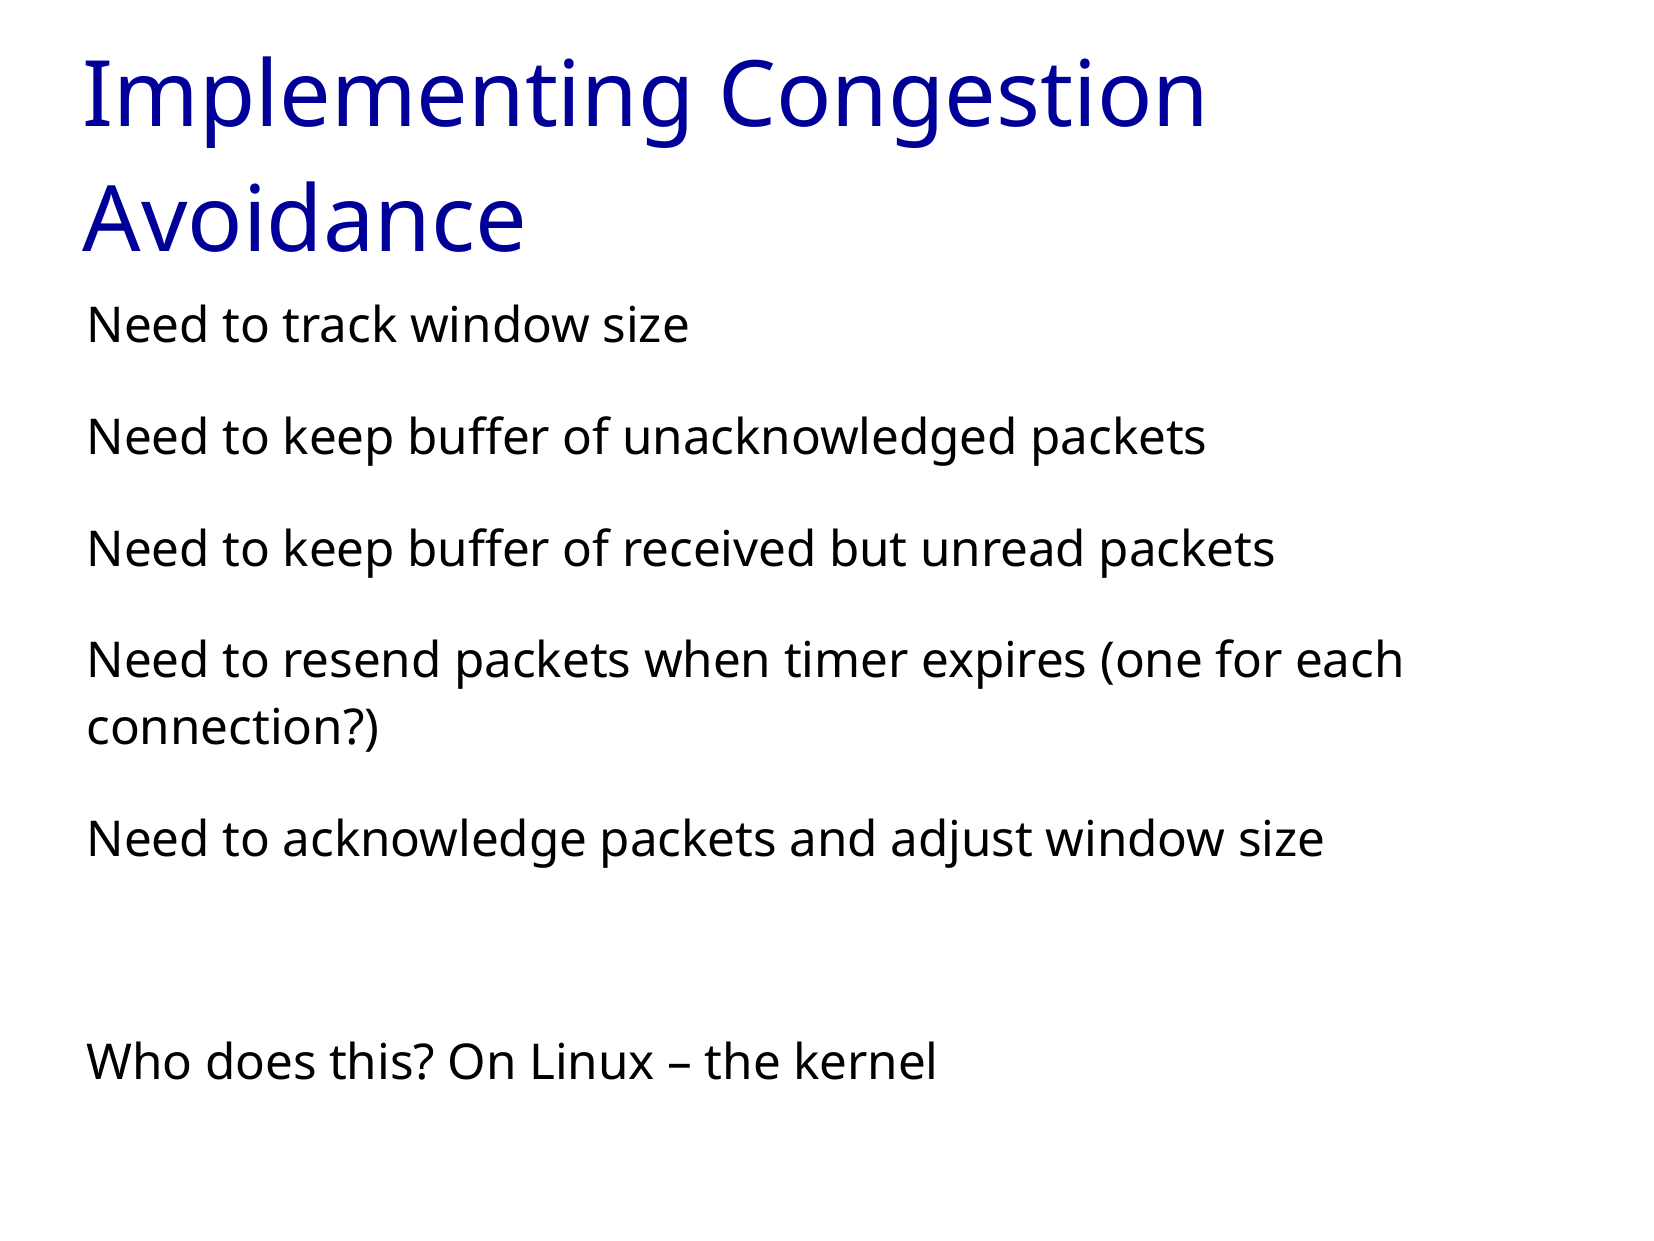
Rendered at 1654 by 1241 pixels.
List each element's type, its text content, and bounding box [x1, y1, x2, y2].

list Need to track window size Need to keep buffer of unacknowledged packets Need to keep buffer of received but unread packets Need to resend packets when timer expires (one for each connection?) Need to acknowledge packets and adjust window size Who does this? On Linux – the kernel [60, 290, 1571, 1096]
title Implementing Congestion Avoidance [82, 49, 1571, 257]
